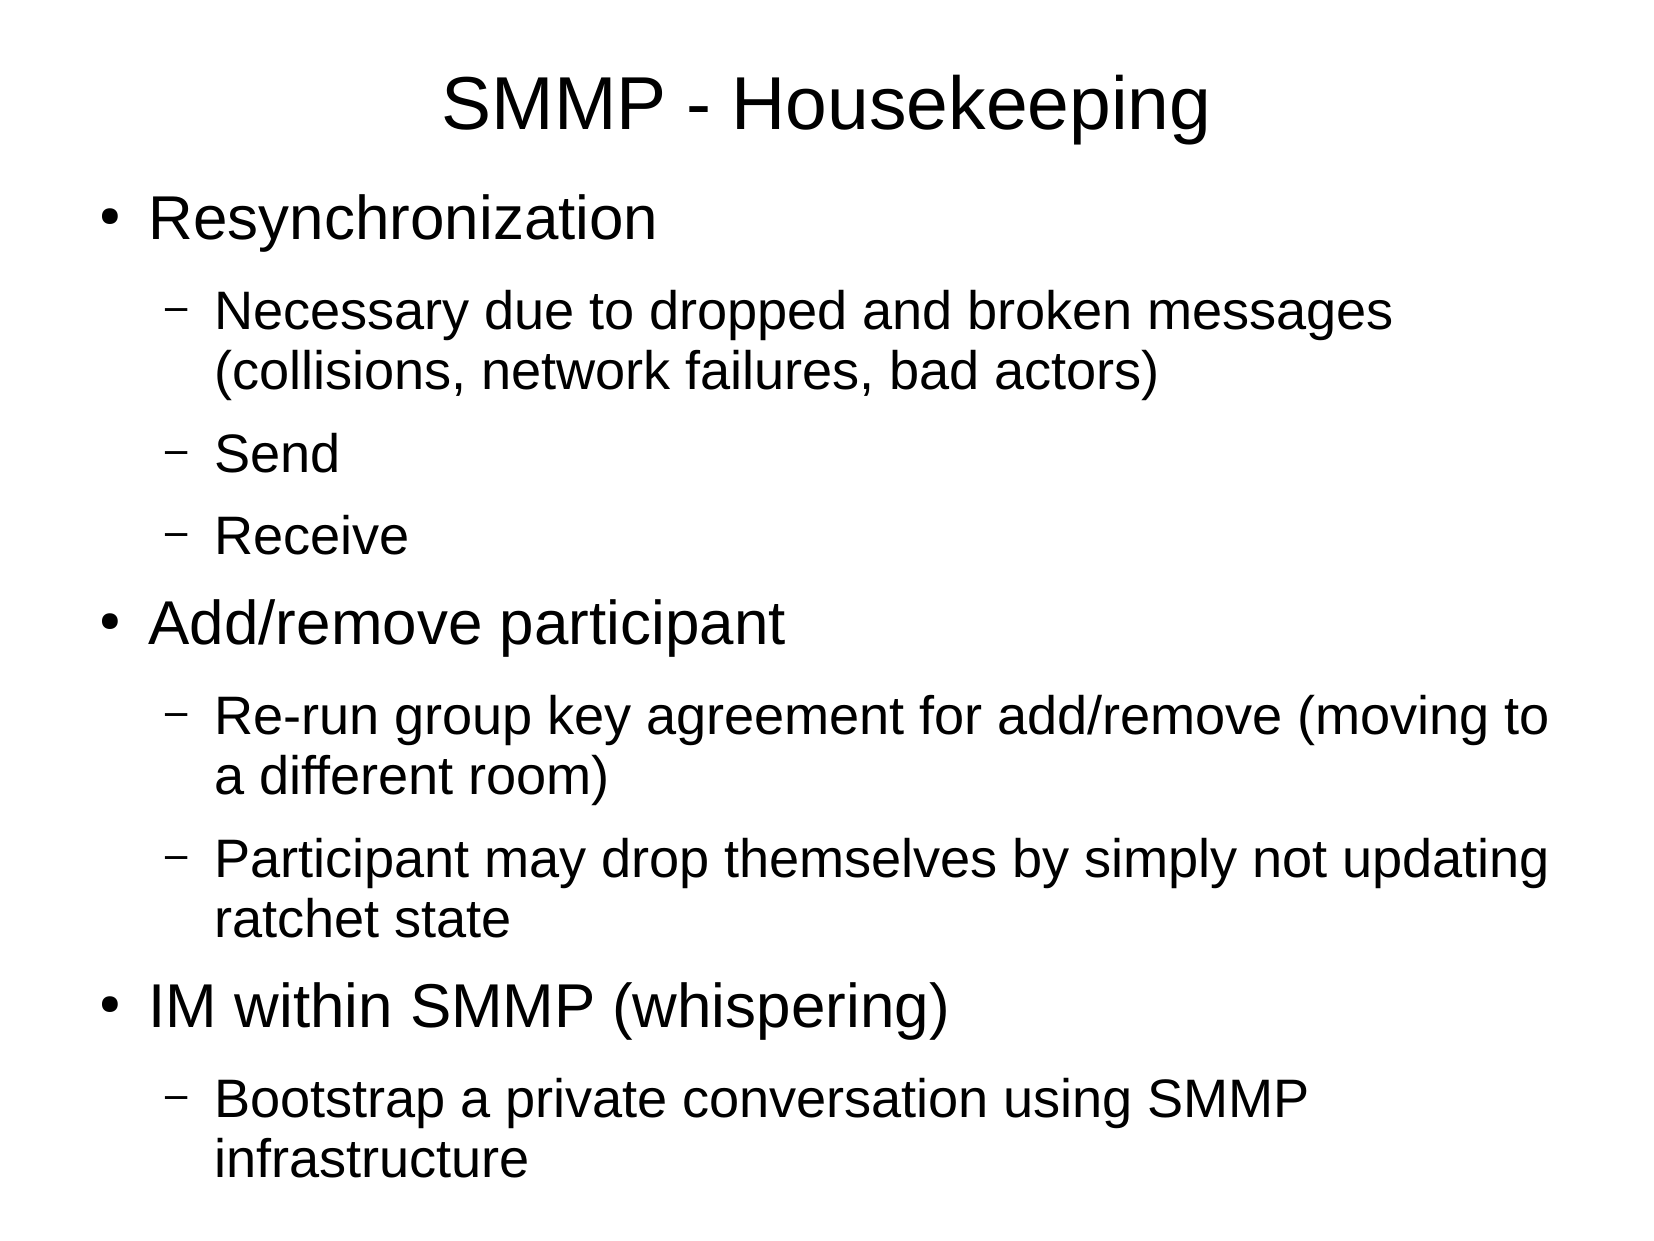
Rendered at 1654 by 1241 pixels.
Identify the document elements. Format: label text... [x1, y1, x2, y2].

list Resynchronization Necessary due to dropped and broken messages (collisions, network failures, bad actors) Send Receive Add/remove participant Re-run group key agreement for add/remove (moving to a different room) Participant may drop themselves by simply not updating ratchet state IM within SMMP (whispering) Bootstrap a private conversation using SMMP infrastructure [82, 183, 1571, 1197]
title SMMP - Housekeeping [82, 0, 1571, 183]
